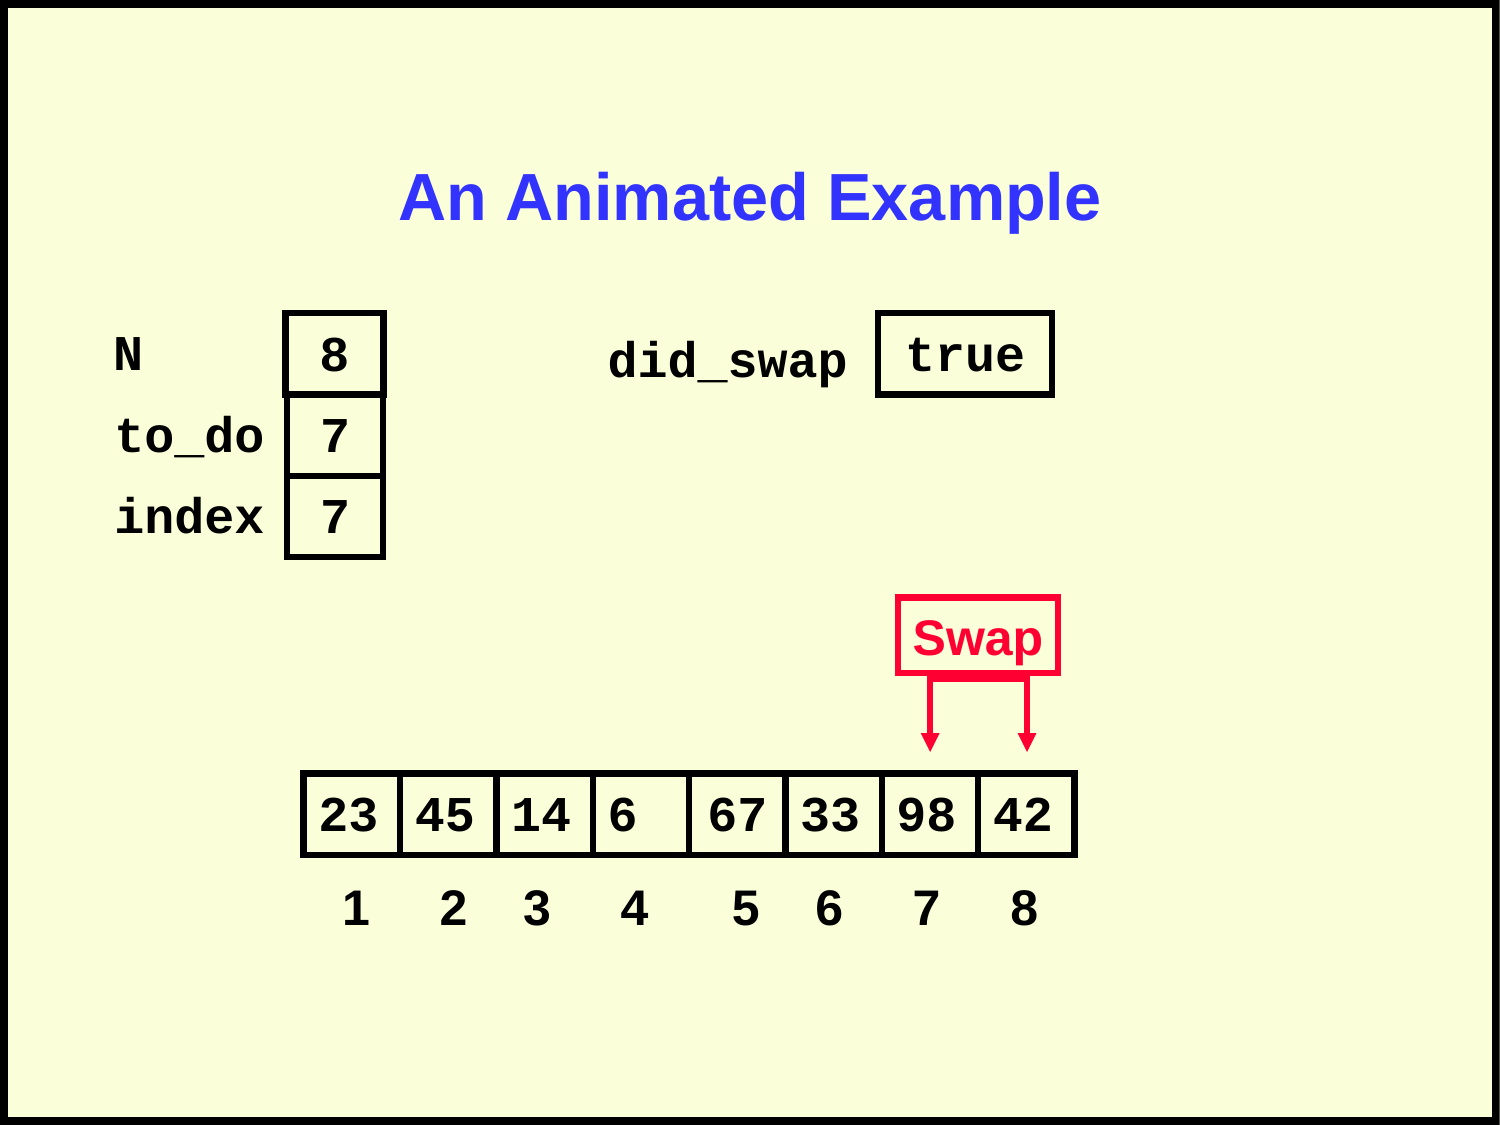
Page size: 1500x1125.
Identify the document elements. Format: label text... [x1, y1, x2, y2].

text_box 23 [303, 773, 400, 855]
text_box 7 [286, 395, 384, 475]
text_box 33 [786, 773, 881, 855]
text_box 45 [400, 773, 497, 855]
title An Animated Example [112, 99, 1388, 288]
text_box 8 [285, 313, 384, 395]
text_box to_do [99, 394, 280, 470]
text_box 67 [689, 773, 786, 855]
text_box 1 2 3 4 5 6 7 8 [327, 868, 1055, 944]
text_box N [98, 313, 279, 389]
text_box did_swap [592, 319, 877, 395]
text_box 42 [978, 773, 1075, 855]
text_box 6 [592, 773, 689, 855]
text_box 7 [286, 475, 384, 558]
text_box index [99, 475, 280, 552]
text_box true [877, 313, 1053, 395]
text_box 98 [881, 773, 978, 855]
text_box Swap [897, 597, 1059, 674]
text_box 14 [497, 773, 592, 855]
